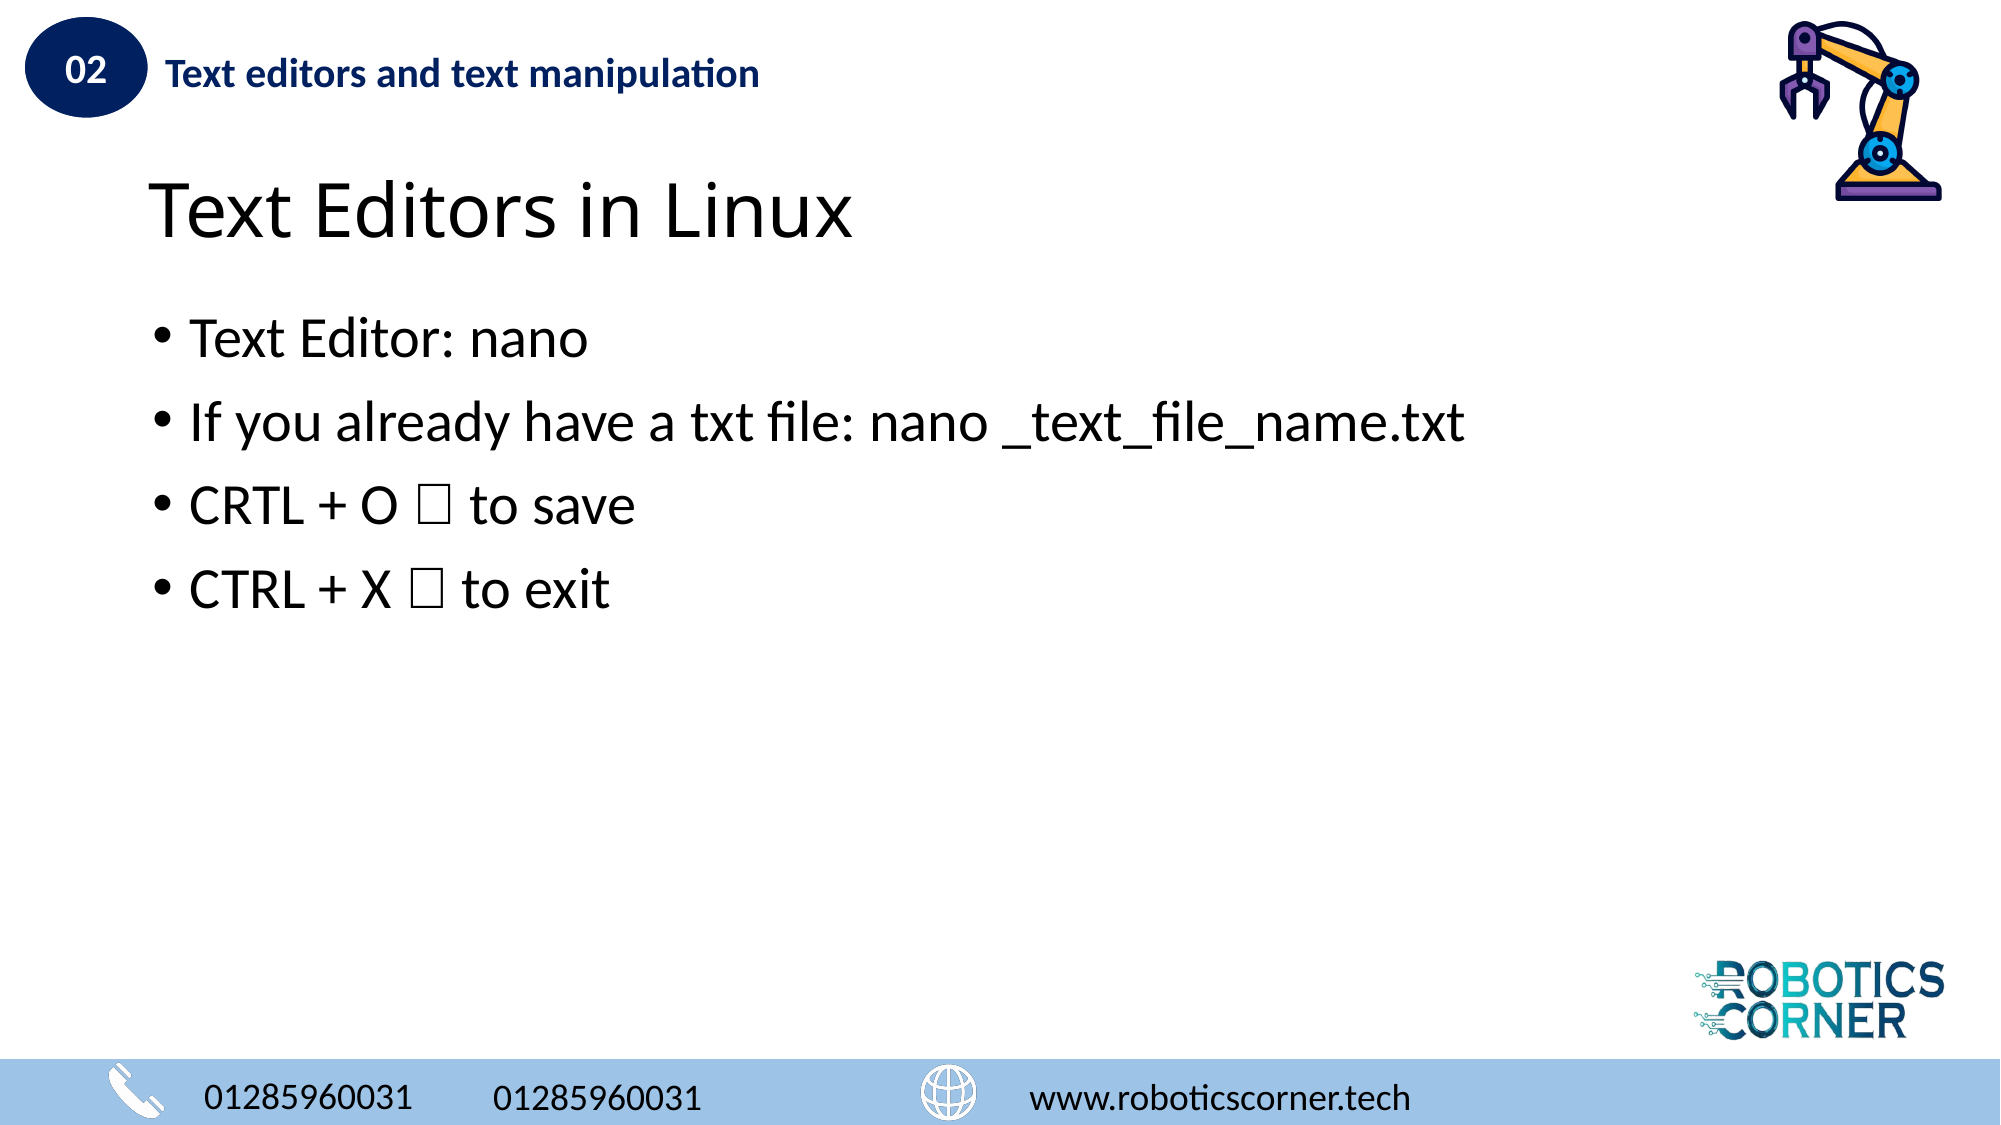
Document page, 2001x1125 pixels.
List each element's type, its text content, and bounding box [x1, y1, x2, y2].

text_box 01285960031 [189, 1064, 495, 1124]
picture [915, 1059, 981, 1125]
text_box www.roboticscorner.tech [1015, 1065, 1620, 1125]
text_box Text editors and text manipulation [150, 38, 832, 103]
text_box [0, 1059, 915, 1125]
picture [1771, 21, 1950, 201]
text_box [981, 1059, 1680, 1125]
text_box 01285960031 [478, 1065, 855, 1125]
picture [1680, 859, 1953, 1125]
text_box 02 [22, 14, 150, 121]
text_box Text Editors in Linux [133, 120, 1486, 308]
text_box [1953, 1059, 2000, 1125]
text_box Text Editor: nano If you already have a txt file: nano _text_file_name.txt CRTL + O  to save CTRL + X  to exit [137, 299, 1863, 1014]
picture [103, 1057, 170, 1124]
